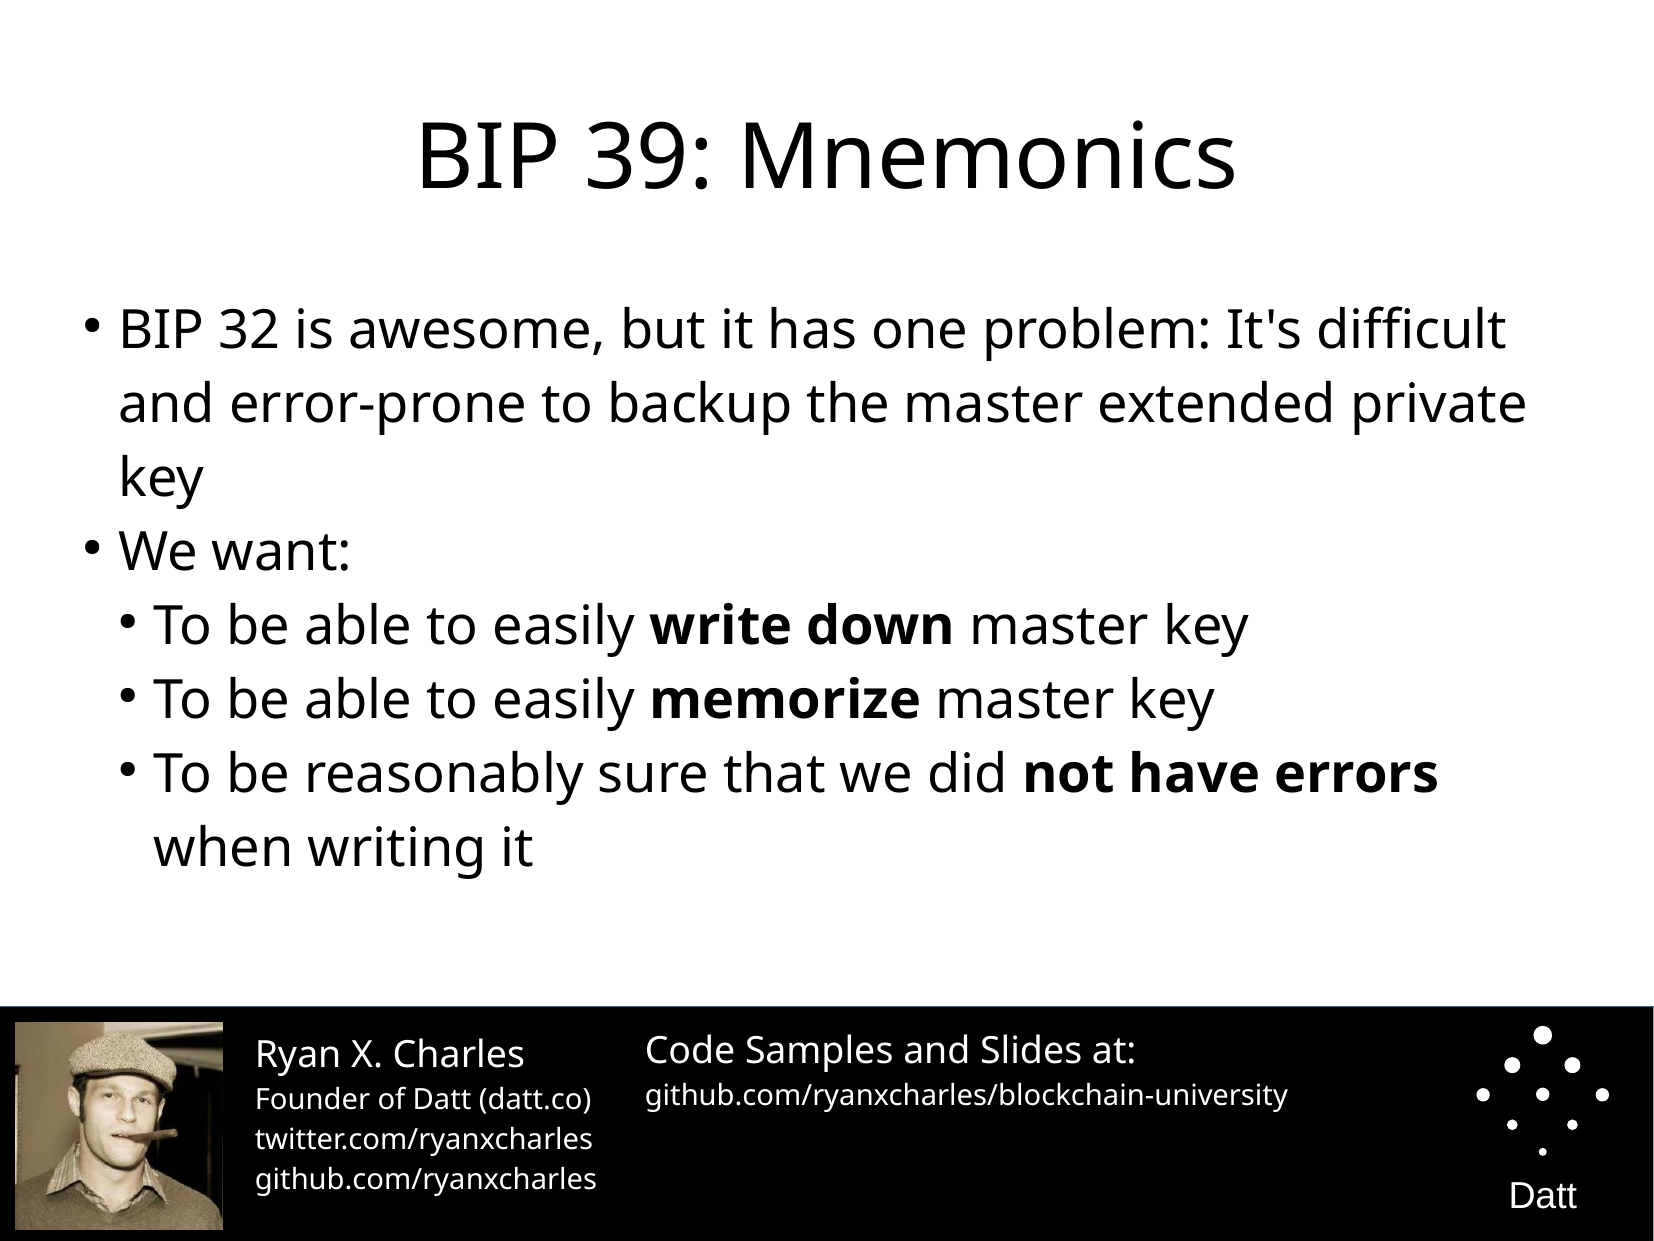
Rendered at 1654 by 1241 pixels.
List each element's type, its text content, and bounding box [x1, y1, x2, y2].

text_box Ryan X. Charles Founder of Datt (datt.co) twitter.com/ryanxcharles github.com/ryanxcharles [240, 1020, 976, 1241]
title BIP 39: Mnemonics [82, 49, 1571, 257]
text_box Code Samples and Slides at: github.com/ryanxcharles/blockchain-university [630, 1015, 1403, 1156]
picture [15, 1022, 223, 1231]
text_box Datt [1452, 1167, 1633, 1241]
picture [1475, 1023, 1611, 1159]
subtitle BIP 32 is awesome, but it has one problem: It's difficult and error-prone to backup the master extended private key We want: To be able to easily write down master key To be able to easily memorize master key To be reasonably sure that we did not have errors when writing it [82, 290, 1571, 1010]
text_box [0, 1006, 1654, 1241]
